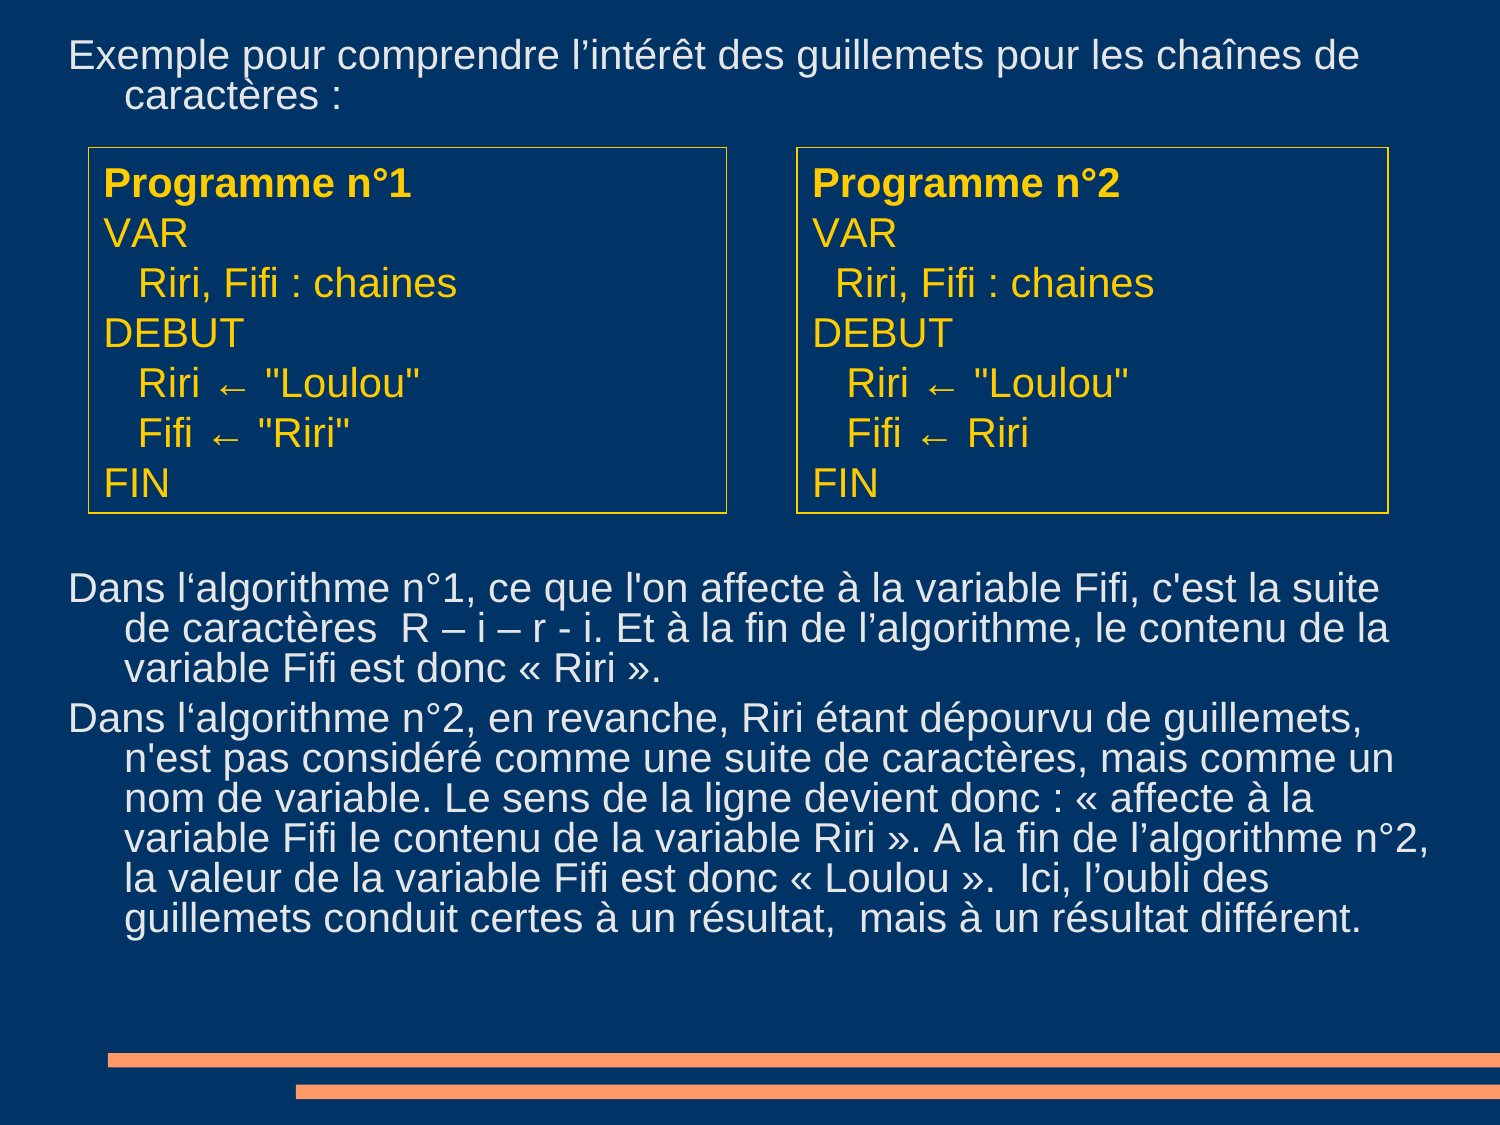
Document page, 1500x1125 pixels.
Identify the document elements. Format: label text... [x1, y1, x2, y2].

text_box Programme n°1 VAR Riri, Fifi : chaines DEBUT Riri ← "Loulou" Fifi ← "Riri" FIN [88, 147, 727, 514]
list Exemple pour comprendre l’intérêt des guillemets pour les chaînes de caractères : Dans l‘algorithme n°1, ce que l'on affecte à la variable Fifi, c'est la suite de caractères R – i – r - i. Et à la fin de l’algorithme, le contenu de la variable Fifi est donc « Riri ». Dans l‘algorithme n°2, en revanche, Riri étant dépourvu de guillemets, n'est pas considéré comme une suite de caractères, mais comme un nom de variable. Le sens de la ligne devient donc : « affecte à la variable Fifi le contenu de la variable Riri ». A la fin de l’algorithme n°2, la valeur de la variable Fifi est donc « Loulou ». Ici, l’oubli des guillemets conduit certes à un résultat, mais à un résultat différent. [53, 29, 1454, 1125]
text_box Programme n°2 VAR Riri, Fifi : chaines DEBUT Riri ← "Loulou" Fifi ← Riri FIN [797, 147, 1388, 514]
